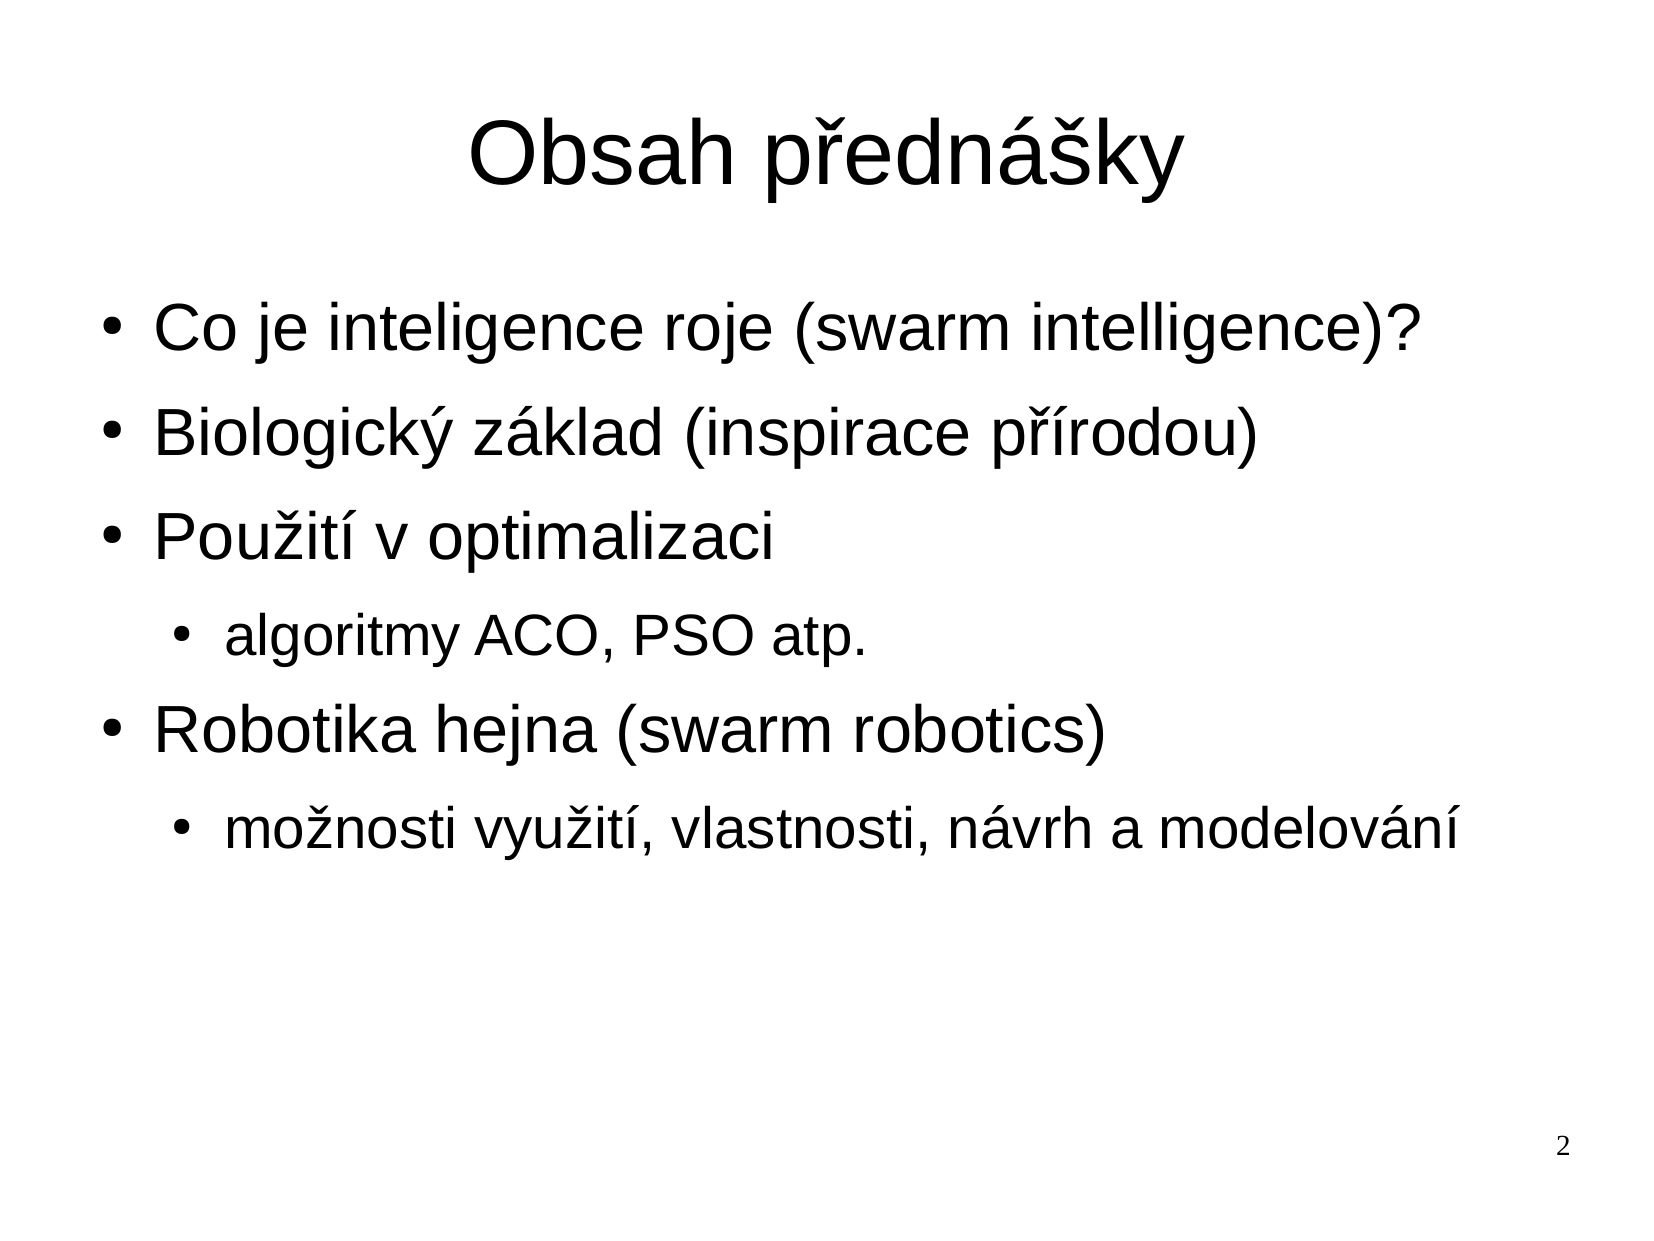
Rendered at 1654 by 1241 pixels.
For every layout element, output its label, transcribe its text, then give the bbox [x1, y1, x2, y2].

title Obsah přednášky [82, 49, 1571, 257]
list Co je inteligence roje (swarm intelligence)? Biologický základ (inspirace přírodou) Použití v optimalizaci algoritmy ACO, PSO atp. Robotika hejna (swarm robotics) možnosti využití, vlastnosti, návrh a modelování [82, 290, 1571, 1109]
